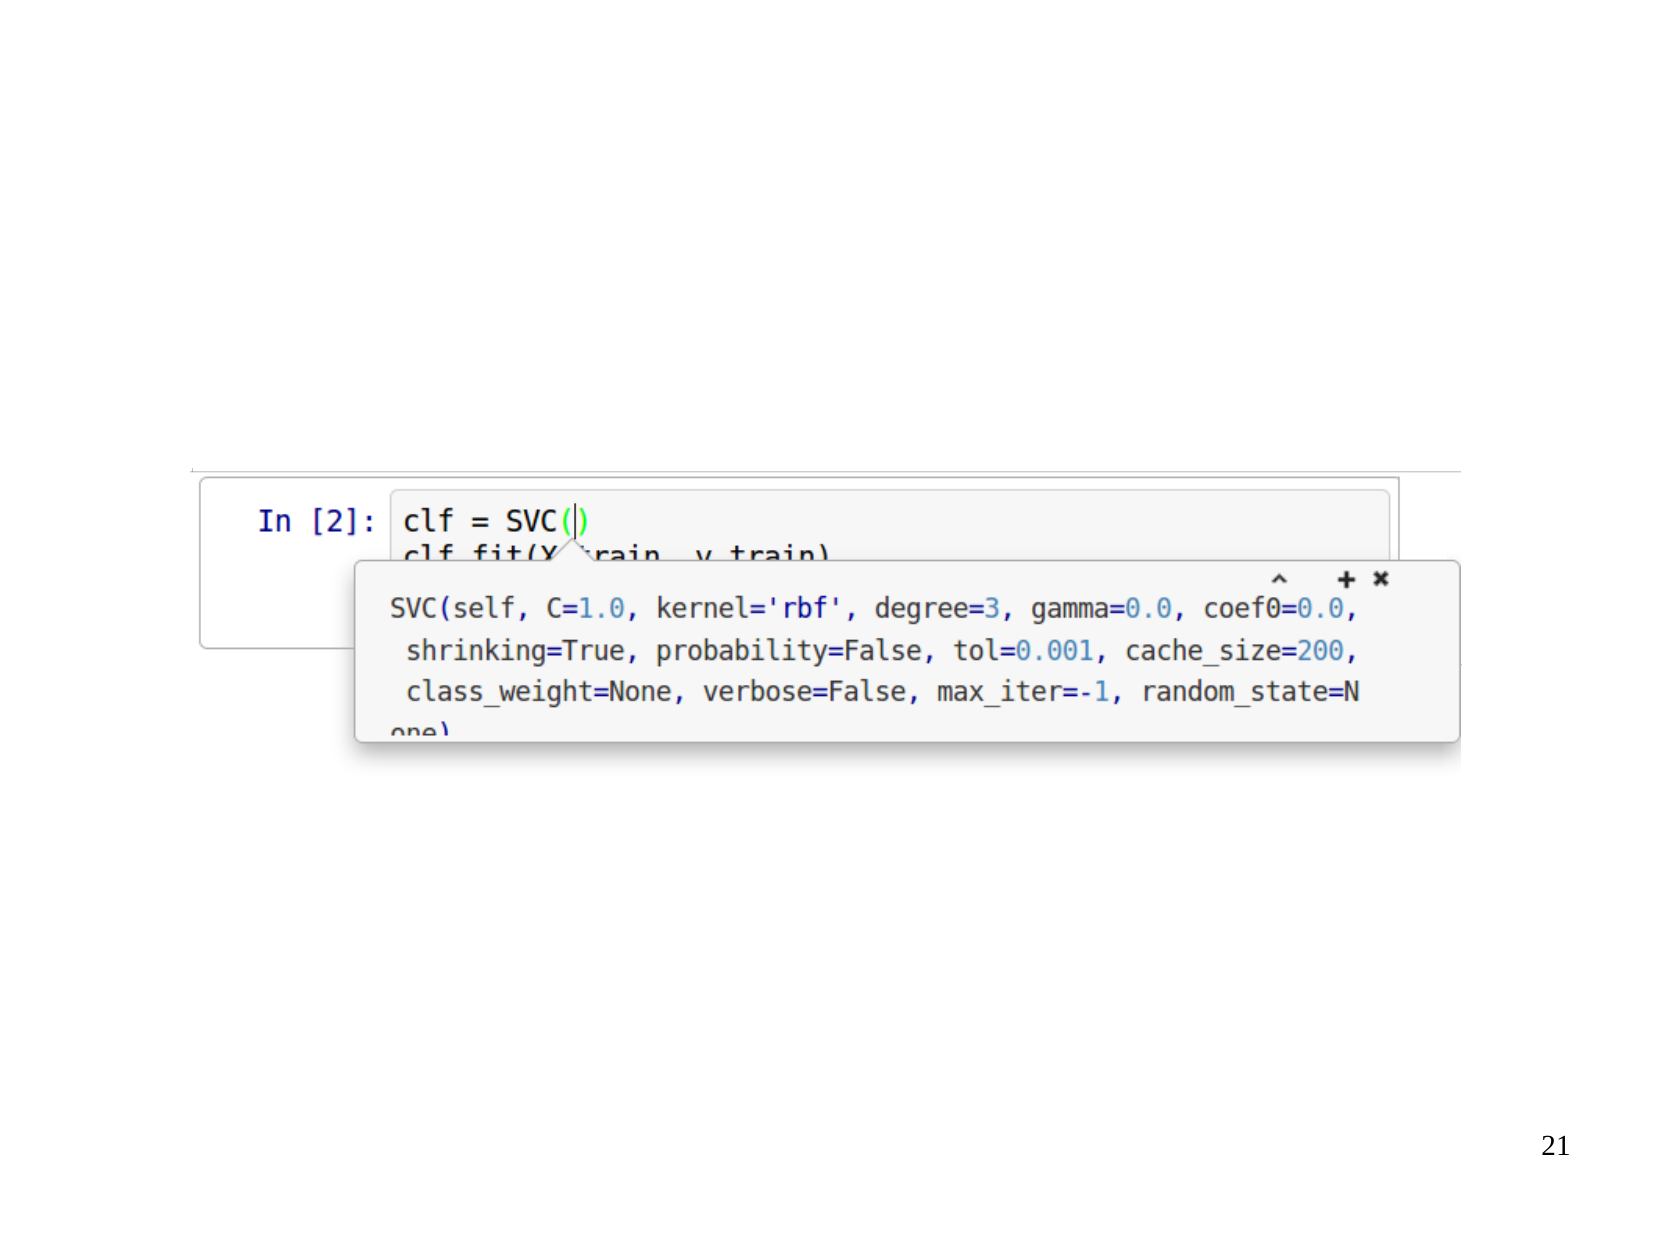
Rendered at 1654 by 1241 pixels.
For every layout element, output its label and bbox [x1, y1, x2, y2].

picture [190, 468, 1462, 775]
